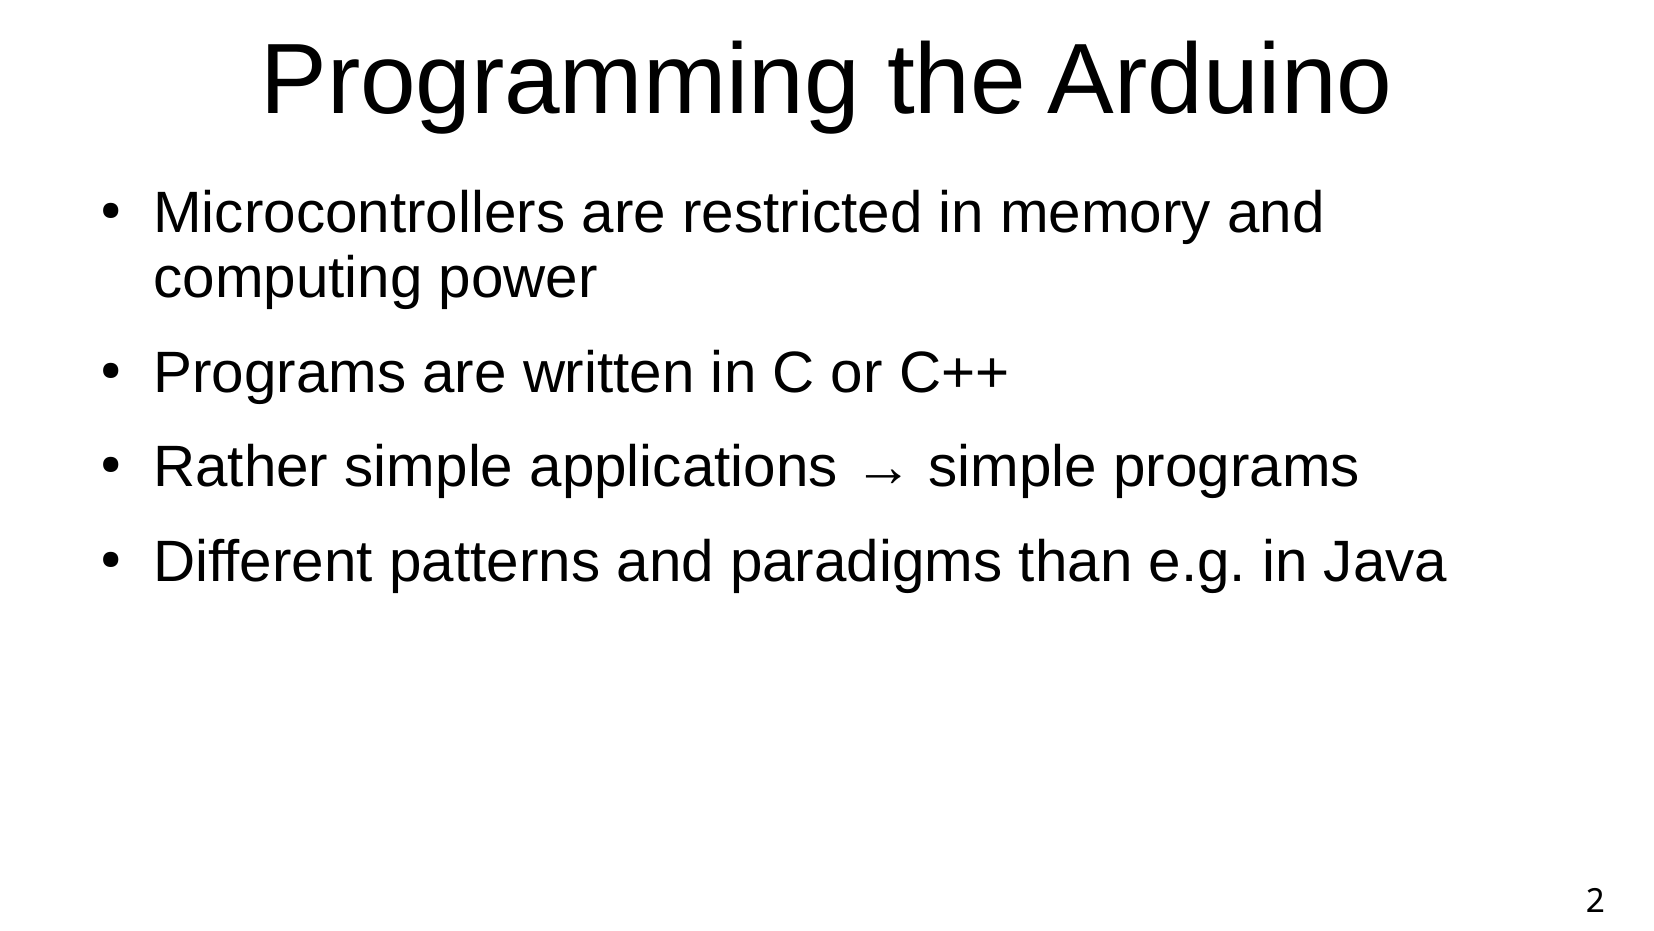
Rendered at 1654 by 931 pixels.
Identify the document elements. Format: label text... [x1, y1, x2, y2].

list Microcontrollers are restricted in memory and computing power Programs are written in C or C++ Rather simple applications → simple programs Different patterns and paradigms than e.g. in Java [82, 180, 1571, 811]
title Programming the Arduino [82, 1, 1571, 157]
